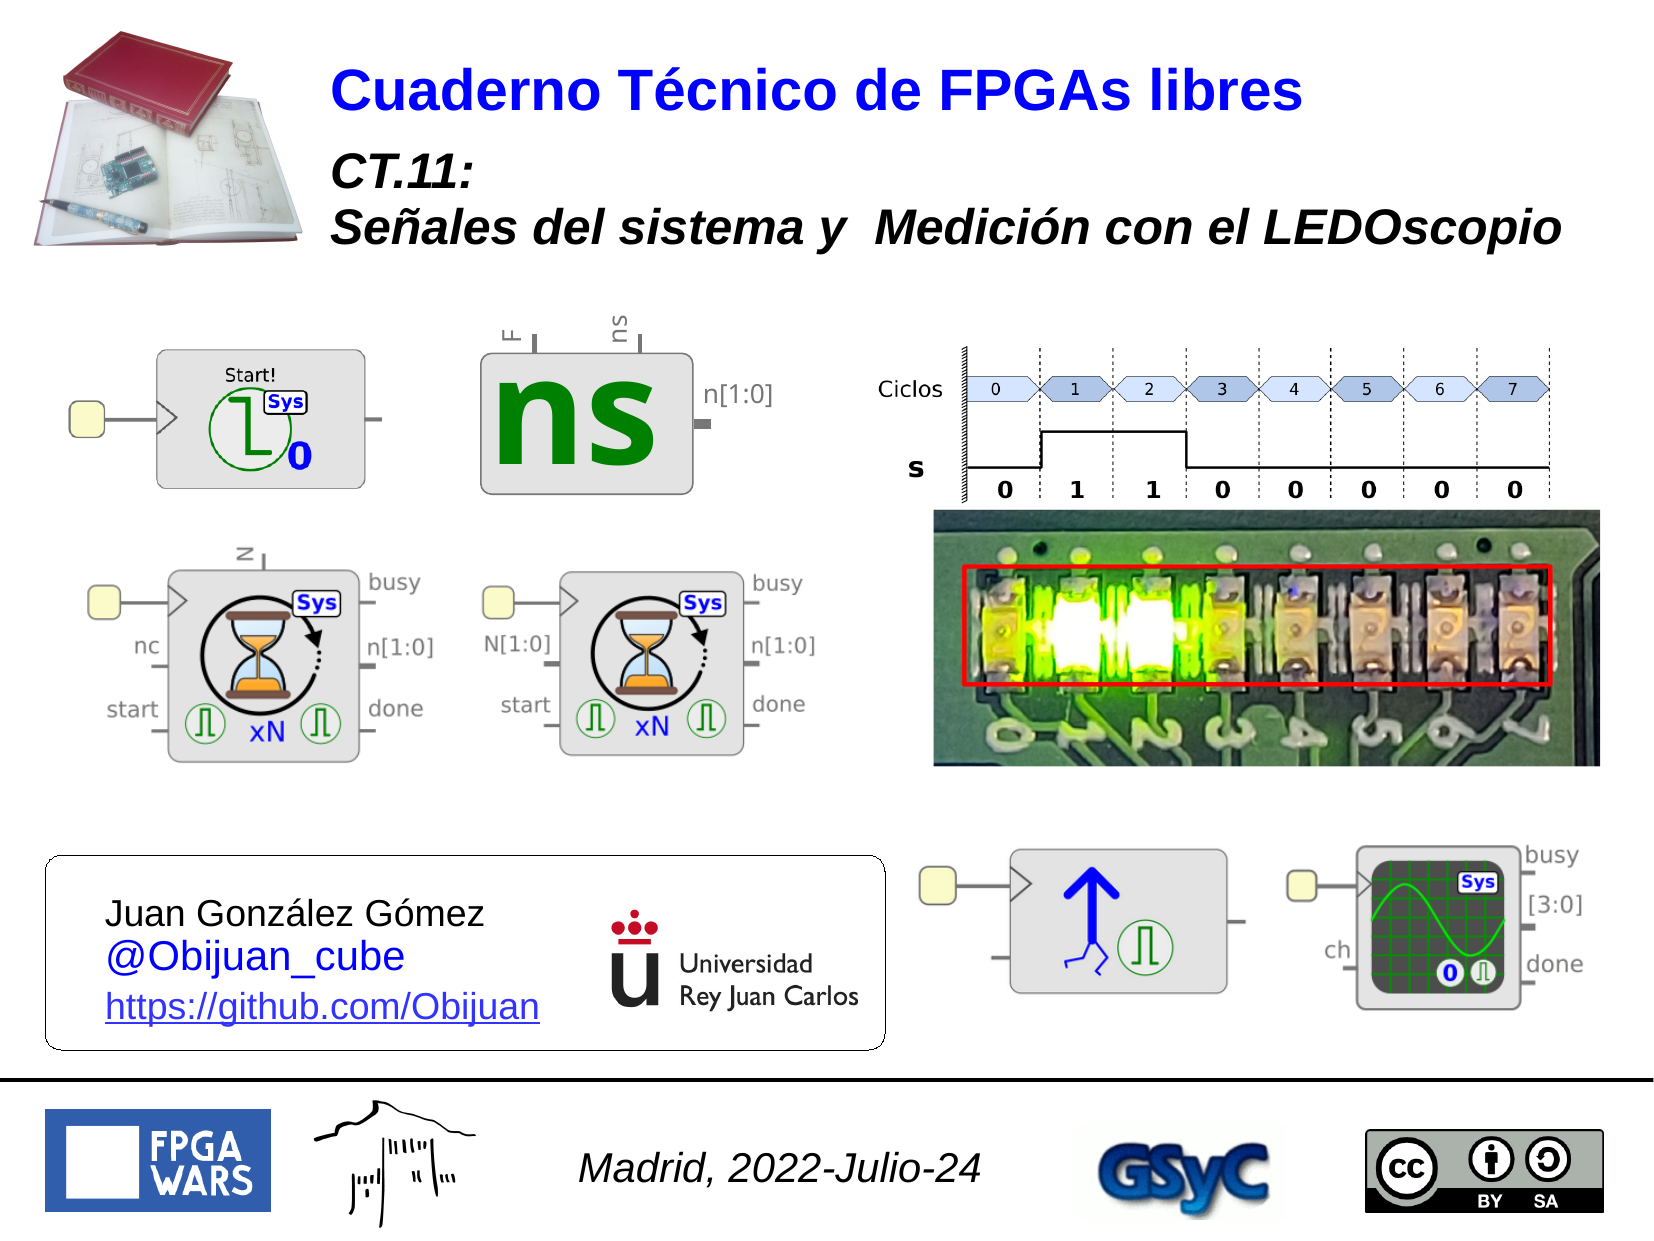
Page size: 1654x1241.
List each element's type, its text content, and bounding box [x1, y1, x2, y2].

picture [45, 1109, 271, 1213]
title Cuaderno Técnico de FPGAs libres [330, 15, 1471, 143]
text_box [45, 855, 886, 1051]
picture [595, 899, 871, 1021]
picture [1080, 1124, 1286, 1220]
picture [907, 837, 1255, 1006]
picture [1269, 824, 1606, 1025]
text_box https://github.com/Obijuan [90, 978, 556, 1036]
picture [10, 26, 316, 256]
text_box @Obijuan_cube [90, 925, 451, 1001]
picture [473, 554, 824, 766]
picture [300, 1089, 496, 1241]
text_box CT.11: Señales del sistema y Medición con el LEDOscopio [330, 143, 1621, 256]
picture [859, 314, 1621, 796]
picture [480, 315, 781, 496]
picture [1365, 1120, 1604, 1221]
text_box Juan González Gómez [90, 885, 601, 946]
text_box Madrid, 2022-Julio-24 [540, 1121, 1021, 1216]
picture [51, 284, 406, 505]
picture [75, 539, 449, 771]
